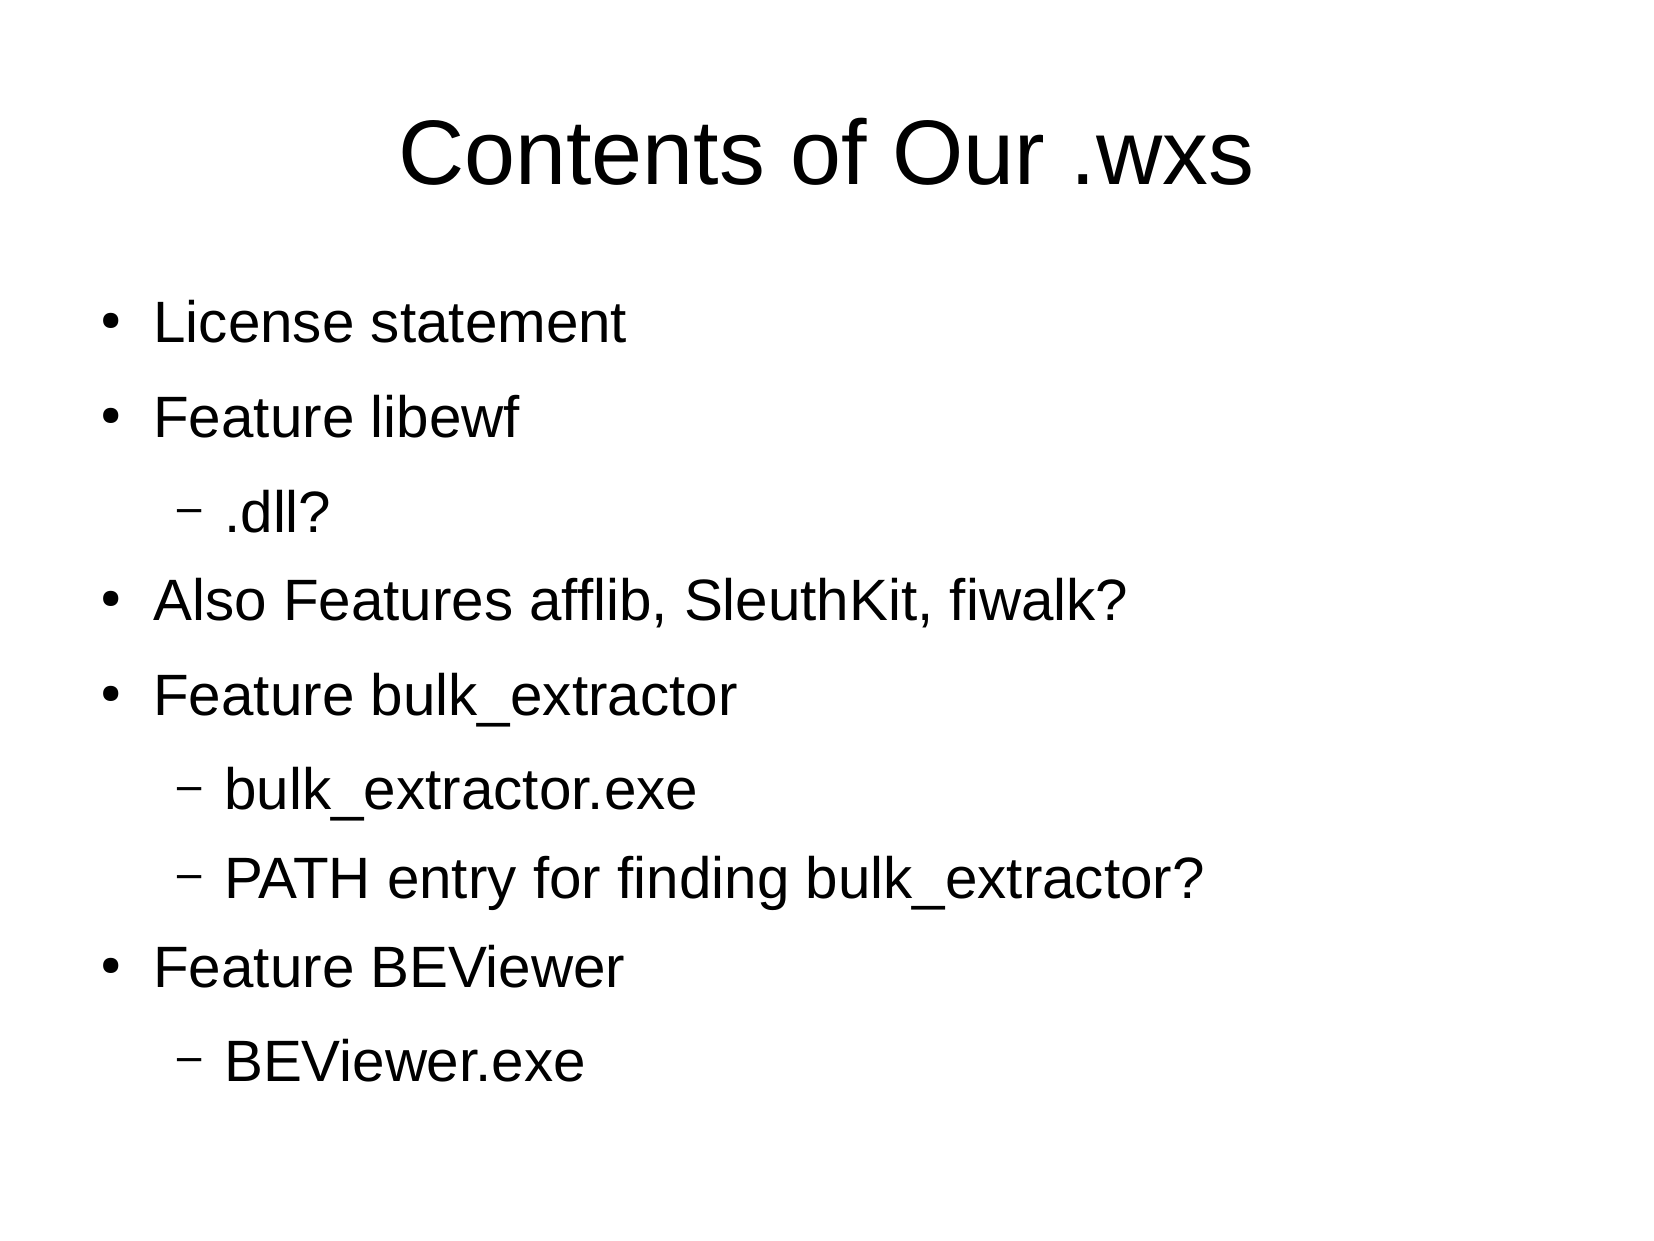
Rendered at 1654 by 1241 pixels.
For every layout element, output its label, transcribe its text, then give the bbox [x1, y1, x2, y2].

title Contents of Our .wxs [82, 56, 1571, 250]
list License statement Feature libewf .dll? Also Features afflib, SleuthKit, fiwalk? Feature bulk_extractor bulk_extractor.exe PATH entry for finding bulk_extractor? Feature BEViewer BEViewer.exe [82, 290, 1571, 1162]
